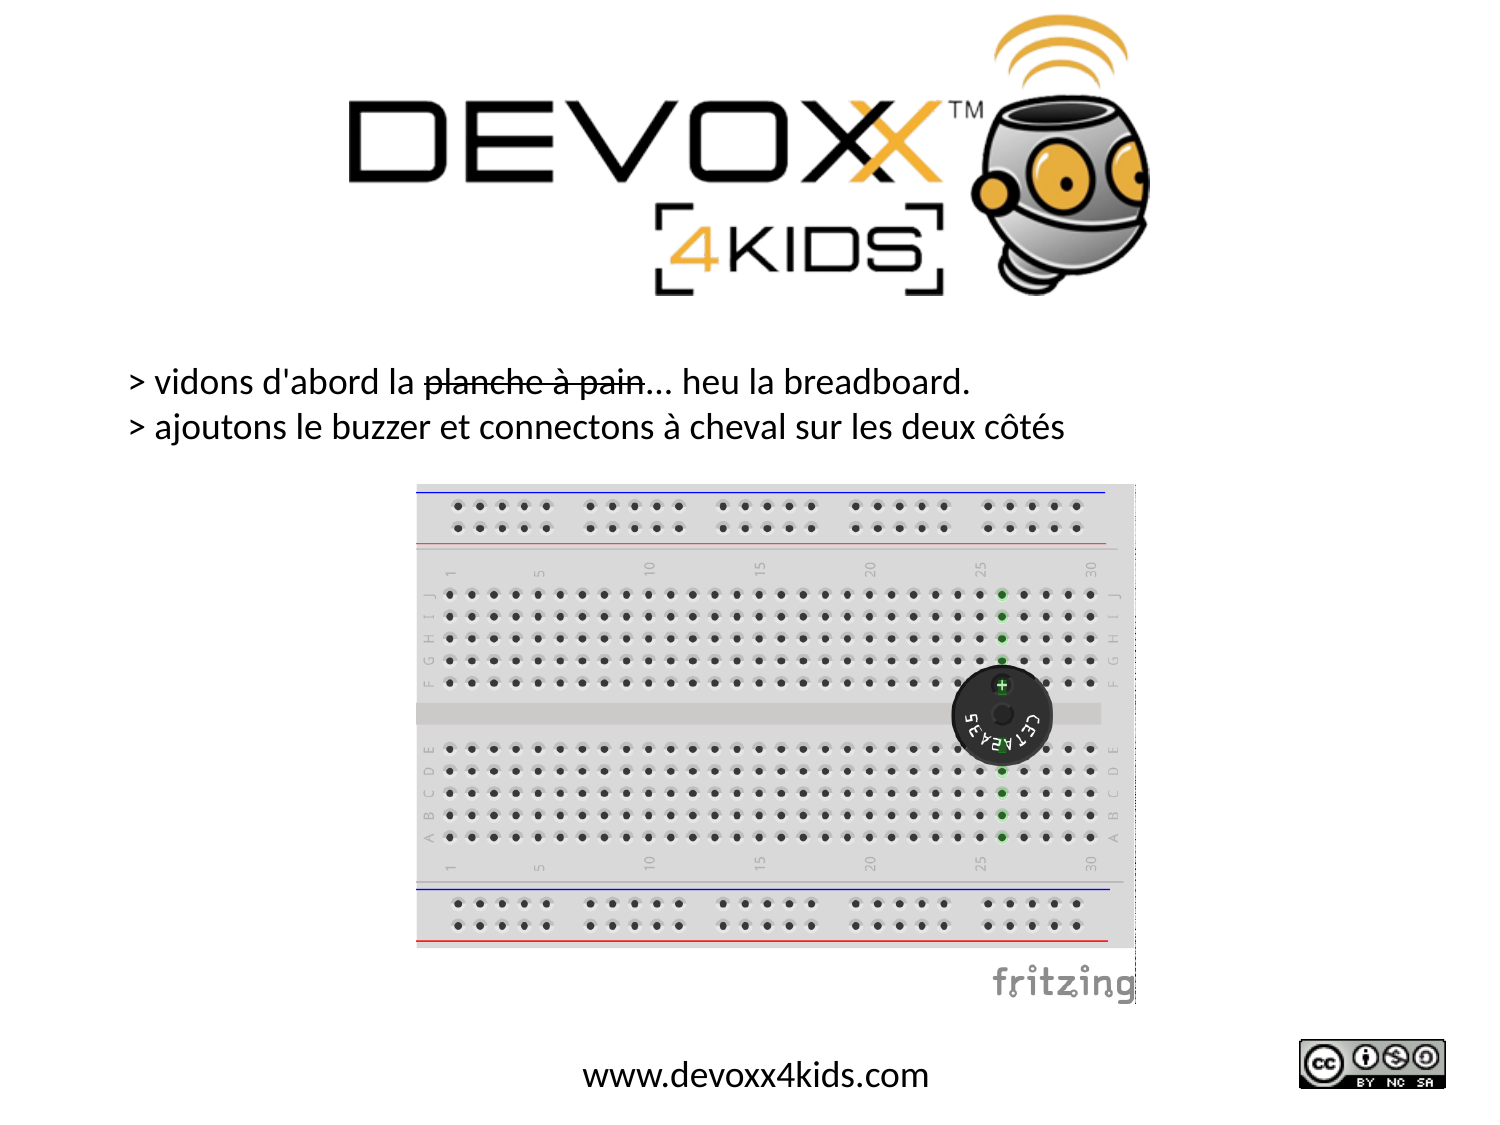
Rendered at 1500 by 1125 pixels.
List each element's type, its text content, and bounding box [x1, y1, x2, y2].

title > vidons d'abord la planche à pain... heu la breadboard. > ajoutons le buzzer et connectons à cheval sur les deux côtés [112, 349, 1418, 485]
picture [349, 14, 1150, 296]
picture [1299, 1039, 1446, 1089]
picture [416, 484, 1136, 1004]
